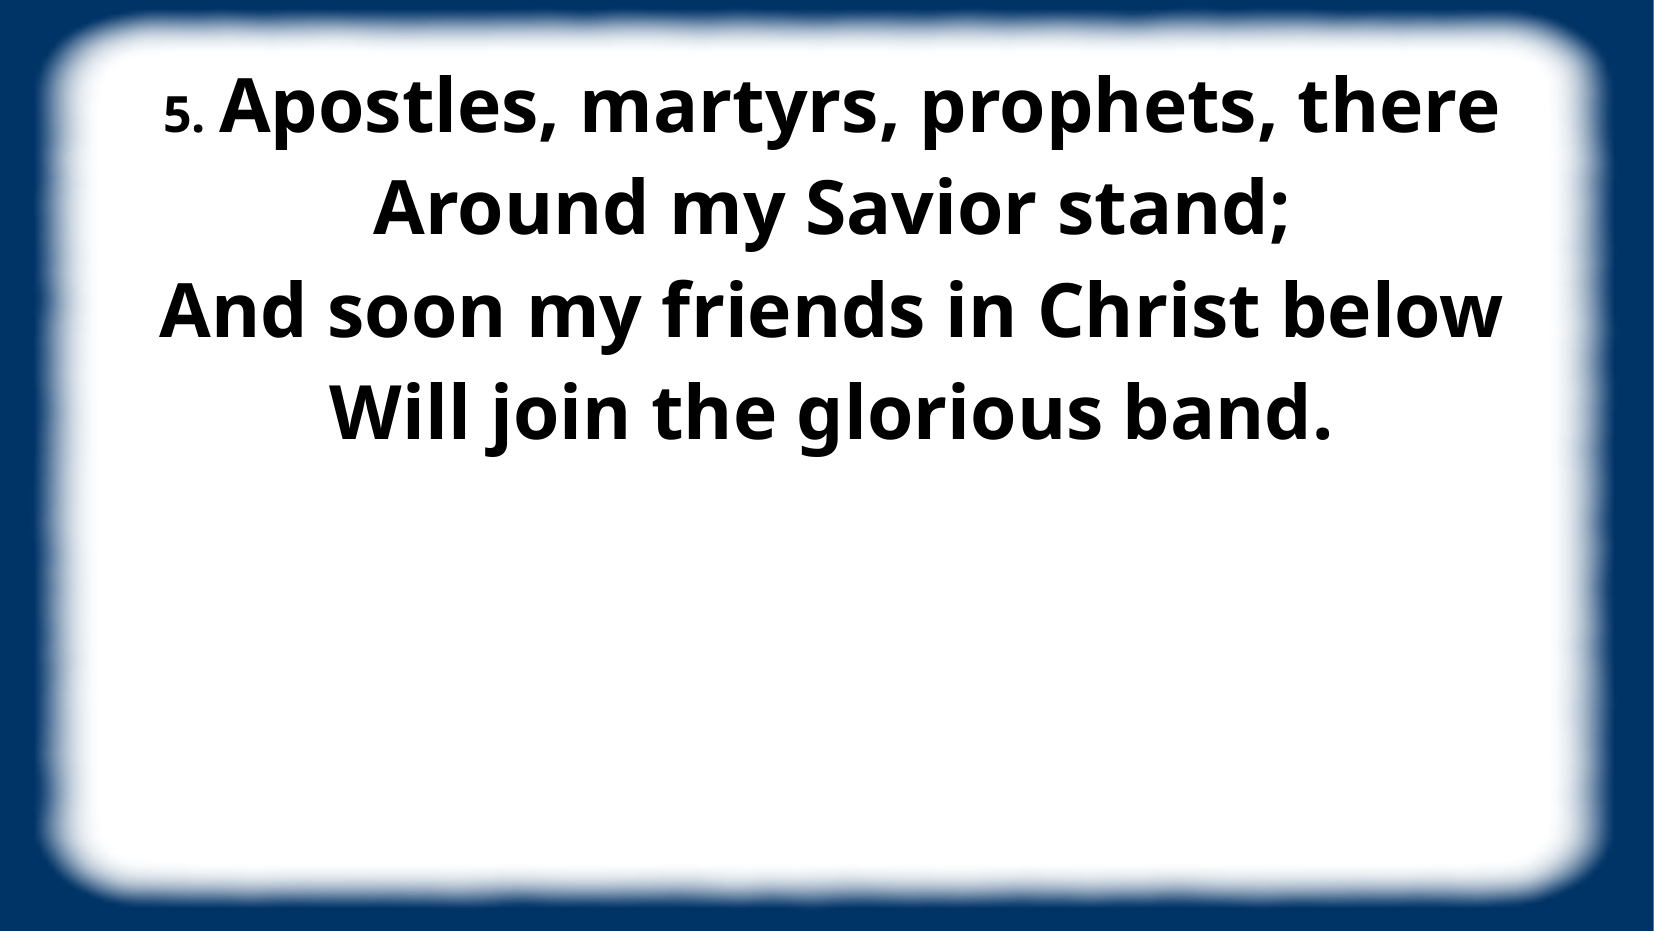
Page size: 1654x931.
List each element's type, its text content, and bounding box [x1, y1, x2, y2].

text_box 5. Apostles, martyrs, prophets, there Around my Savior stand; And soon my friends in Christ below Will join the glorious band. [105, 45, 1561, 460]
picture [0, 0, 1654, 931]
